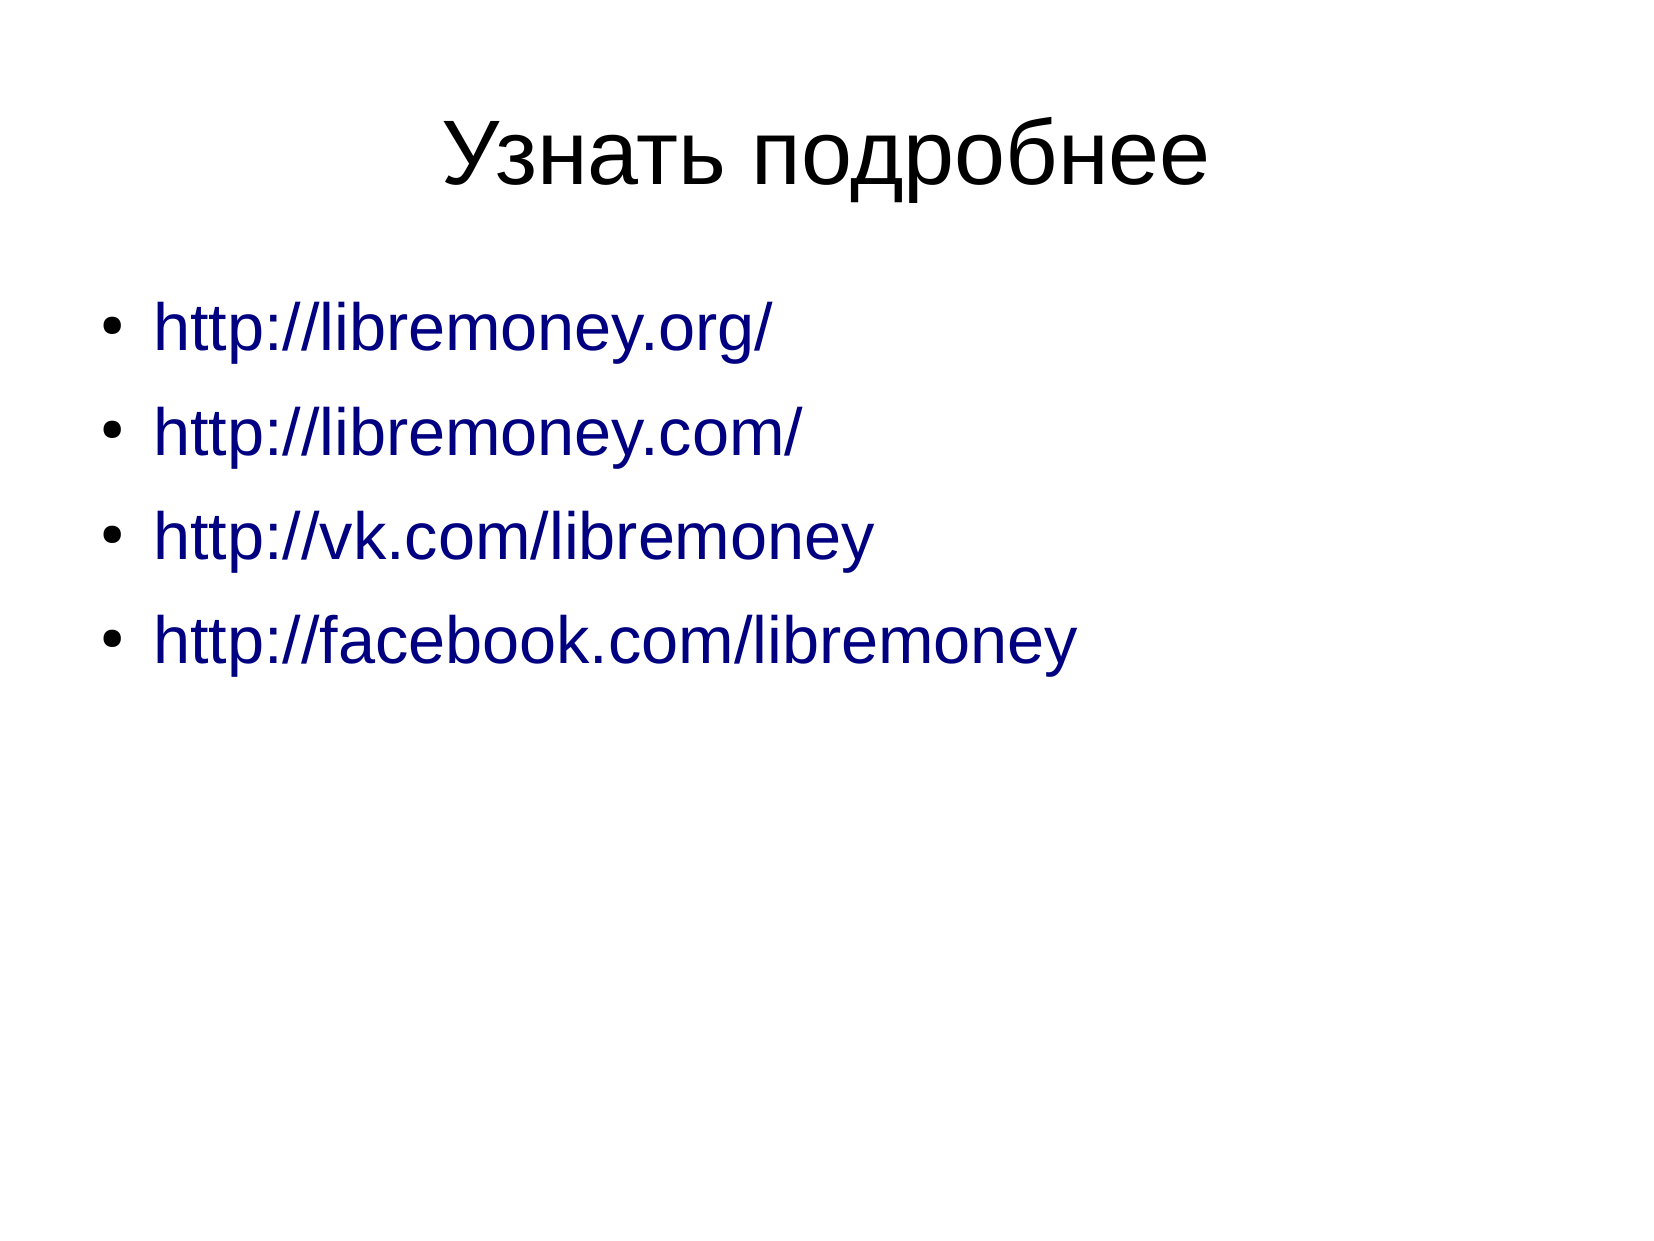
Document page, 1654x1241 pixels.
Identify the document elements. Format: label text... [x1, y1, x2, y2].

title Узнать подробнее [82, 49, 1571, 257]
list http://libremoney.org/ http://libremoney.com/ http://vk.com/libremoney http://facebook.com/libremoney [82, 290, 1571, 1010]
